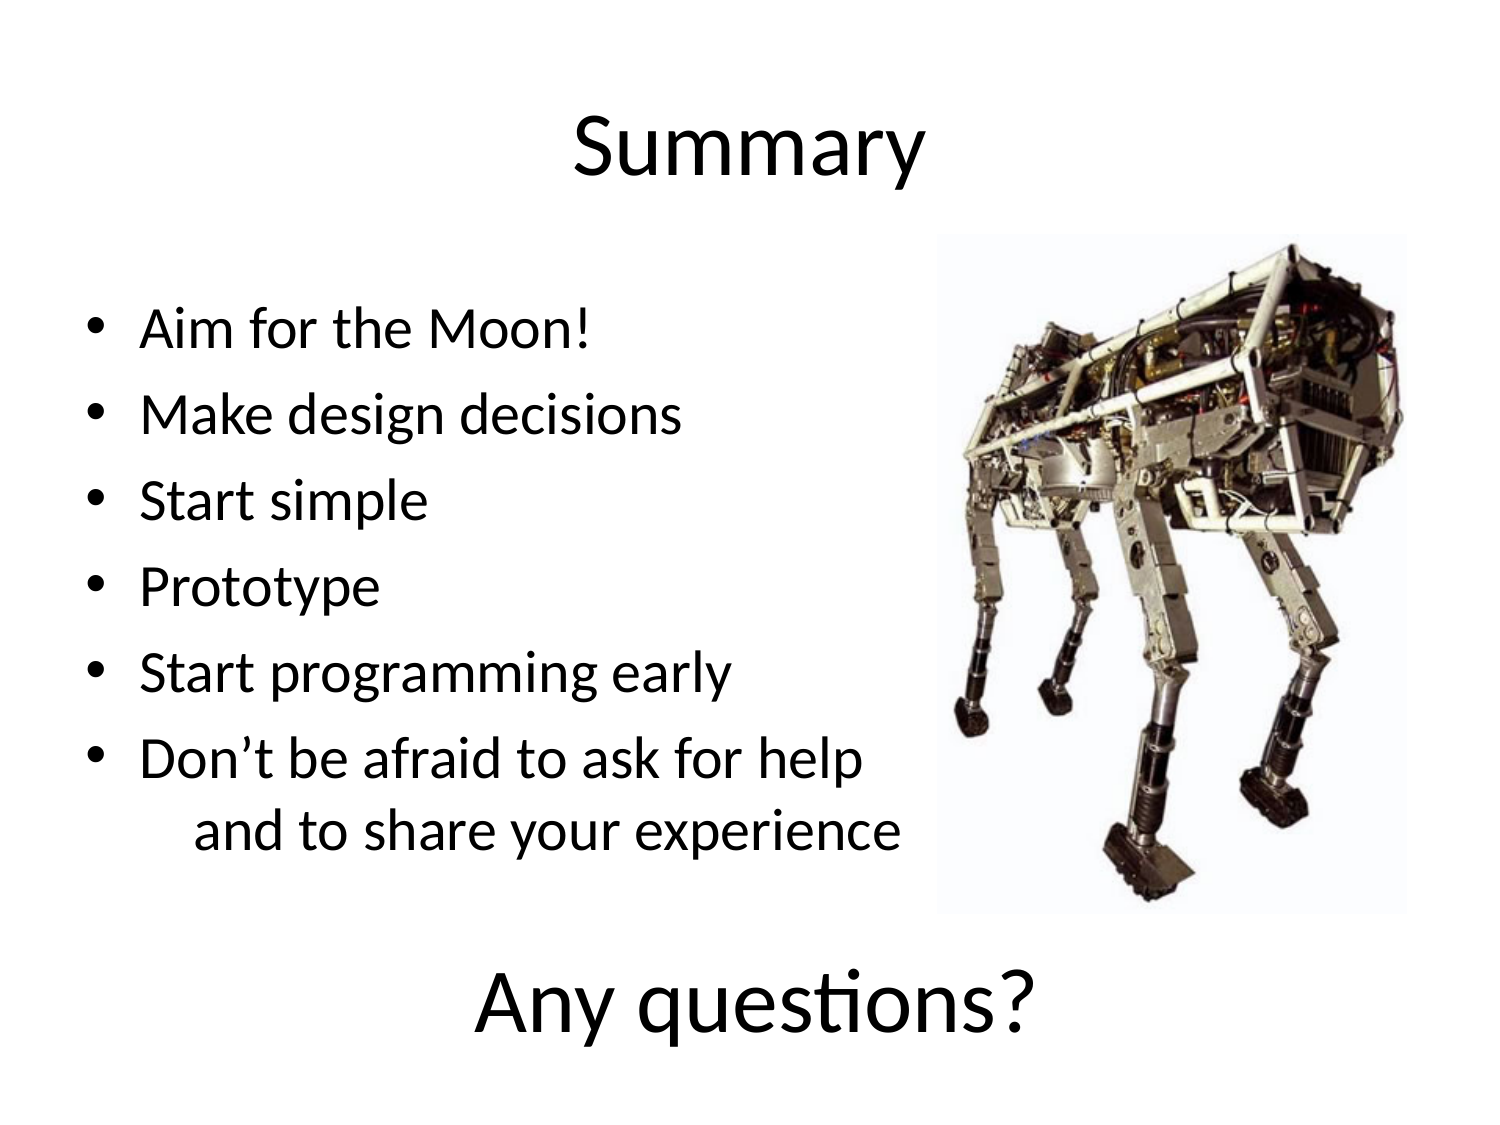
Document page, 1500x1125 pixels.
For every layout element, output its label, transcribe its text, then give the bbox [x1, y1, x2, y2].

text_box Any questions? [82, 902, 1433, 1090]
list Aim for the Moon! Make design decisions Start simple Prototype Start programming early Don’t be afraid to ask for help and to share your experience [70, 281, 922, 938]
title Summary [75, 45, 1426, 233]
picture [937, 234, 1407, 902]
